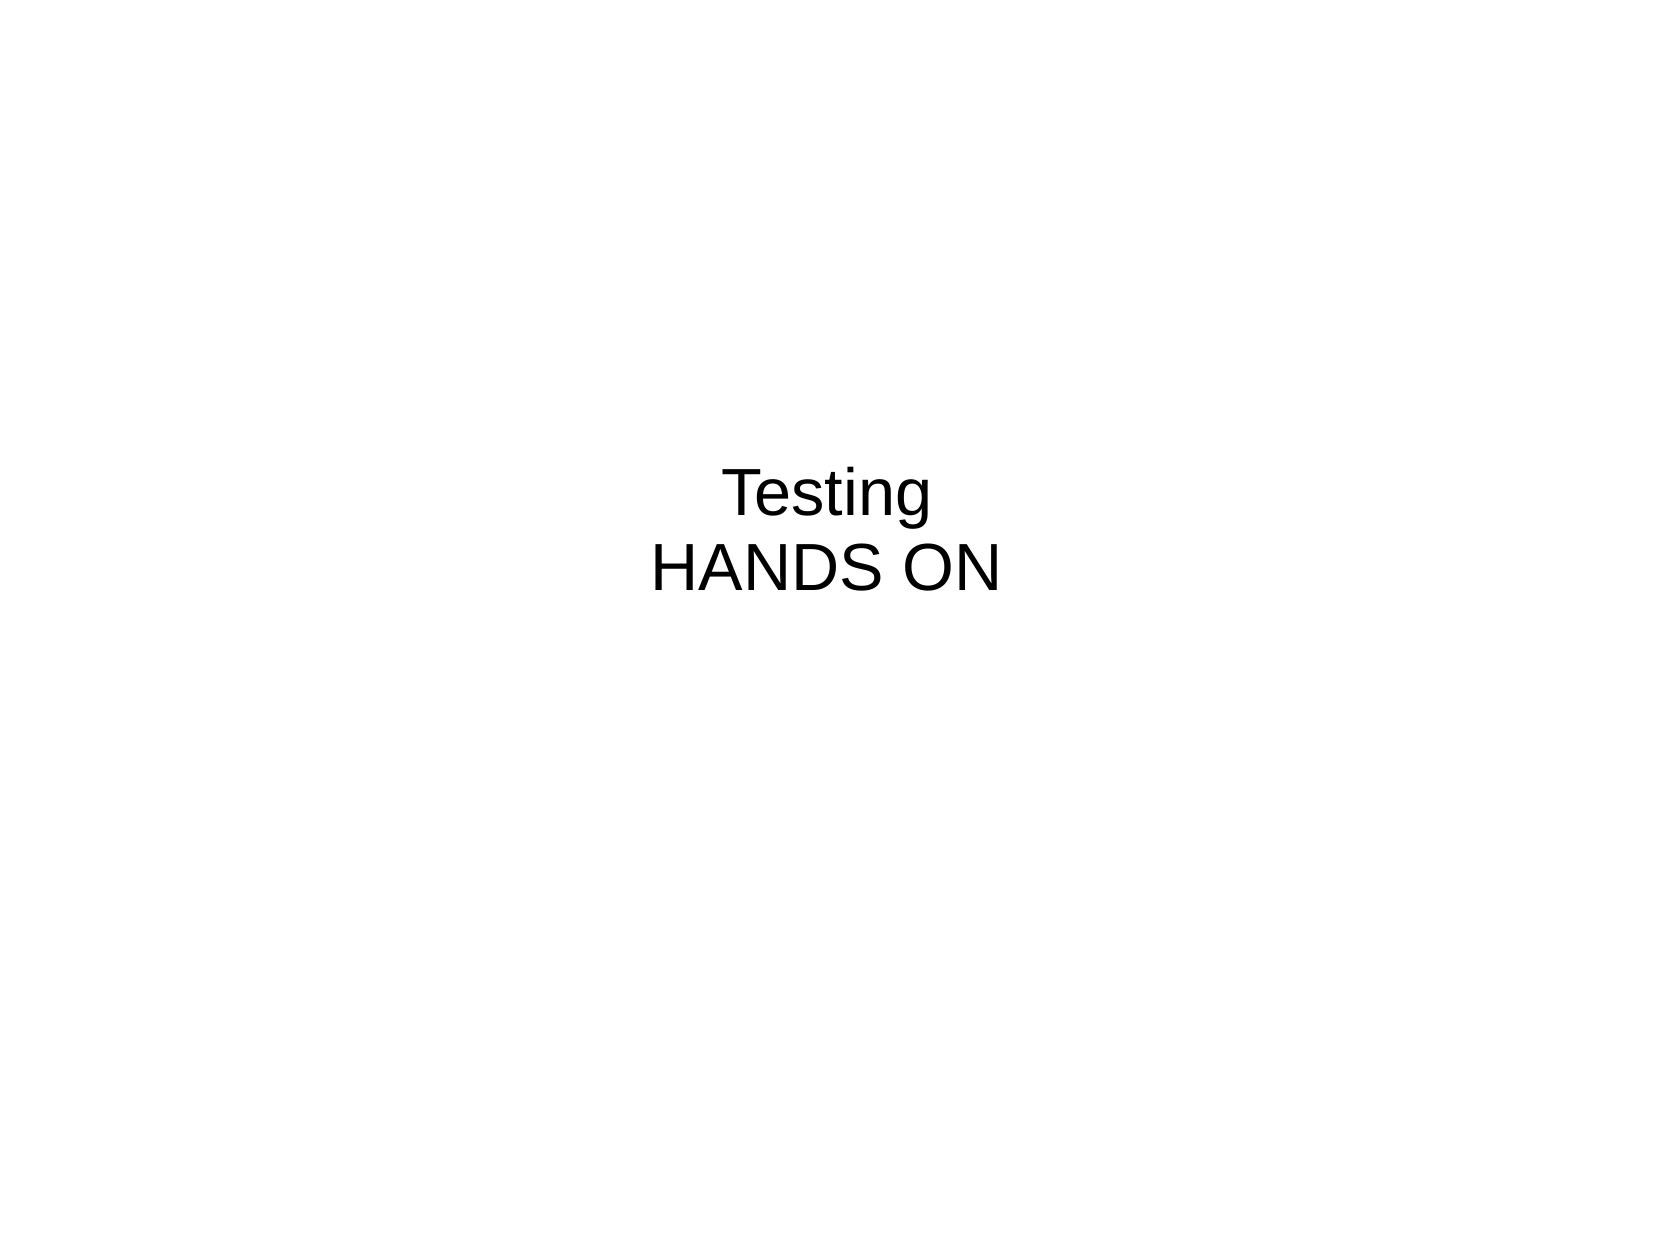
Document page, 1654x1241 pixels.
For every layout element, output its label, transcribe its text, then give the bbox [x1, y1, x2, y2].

subtitle Testing HANDS ON [82, 49, 1571, 1010]
